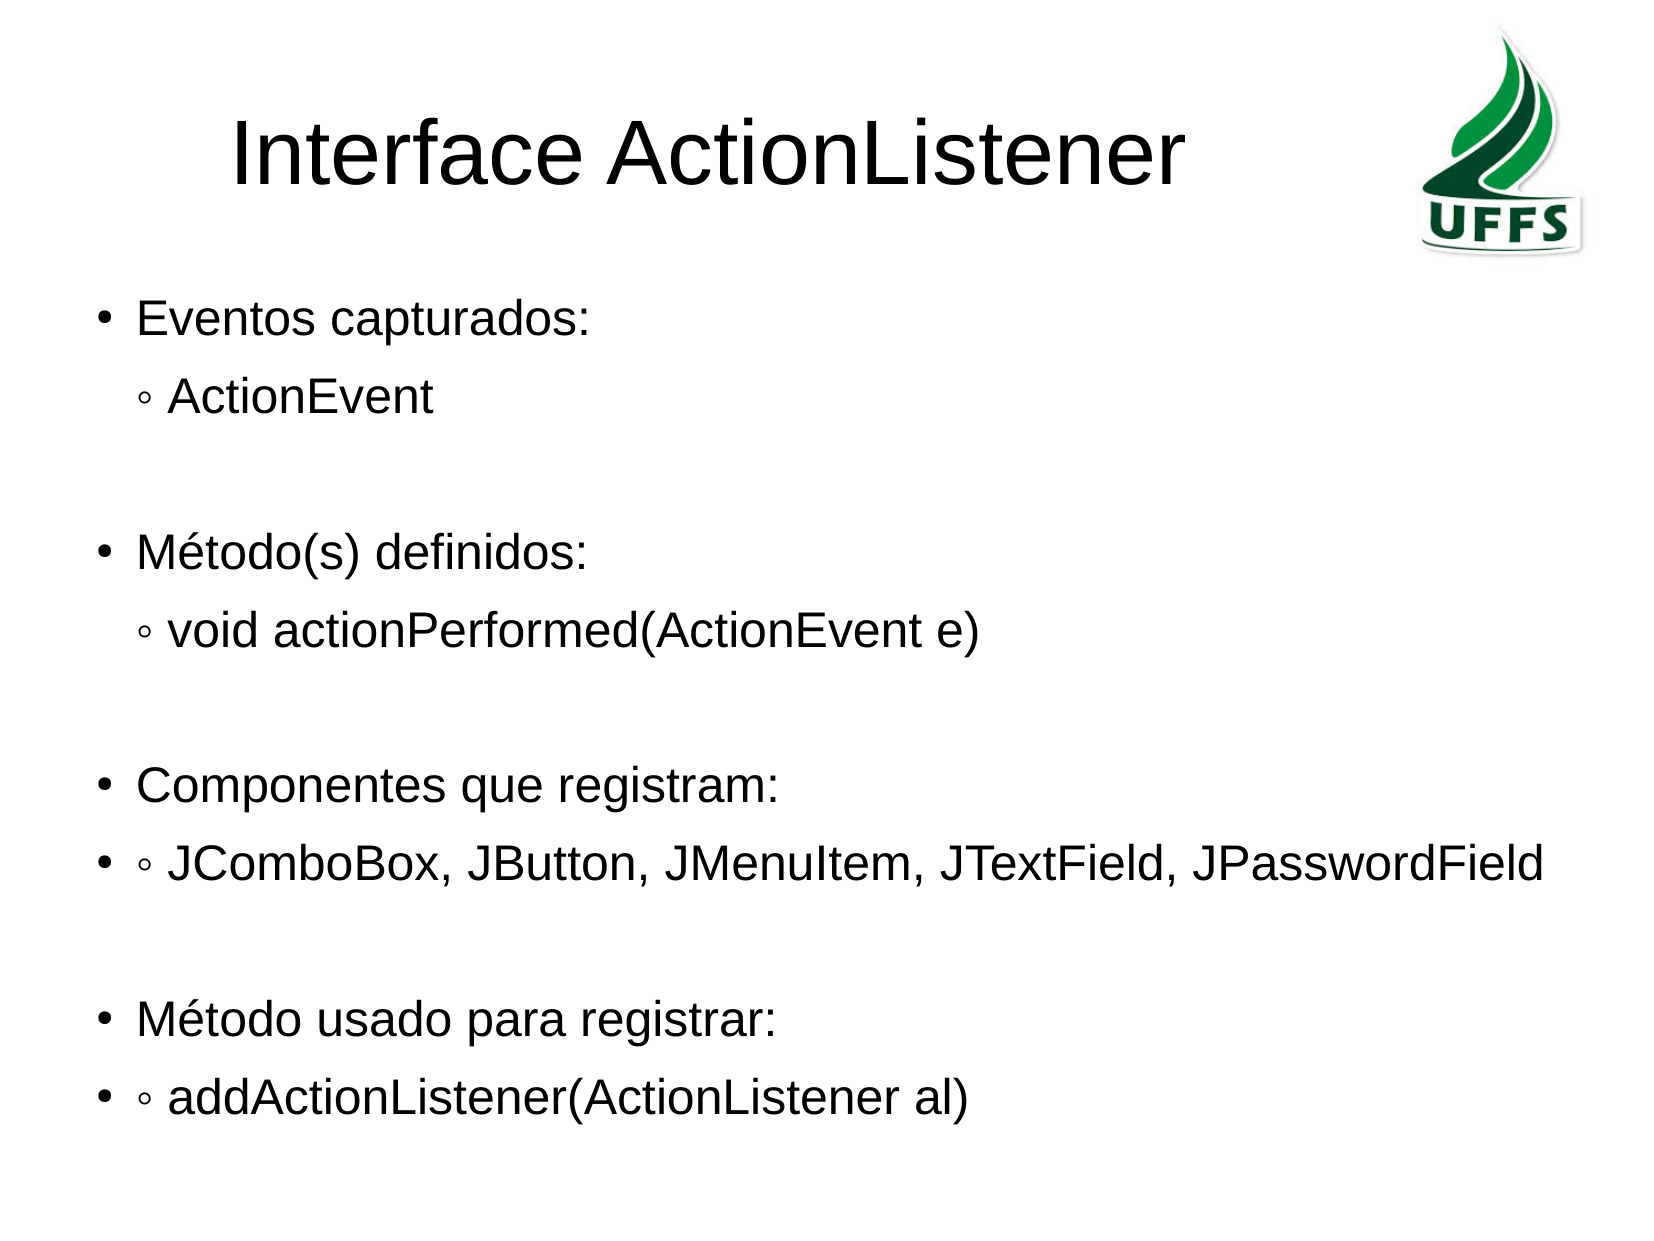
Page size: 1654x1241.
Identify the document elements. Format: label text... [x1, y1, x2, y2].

picture [1381, 20, 1624, 272]
list Eventos capturados: ◦ ActionEvent Método(s) definidos: ◦ void actionPerformed(ActionEvent e) Componentes que registram: ◦ JComboBox, JButton, JMenuItem, JTextField, JPasswordField Método usado para registrar: ◦ addActionListener(ActionListener al) [82, 290, 1571, 1182]
title Interface ActionListener [82, 49, 1335, 257]
